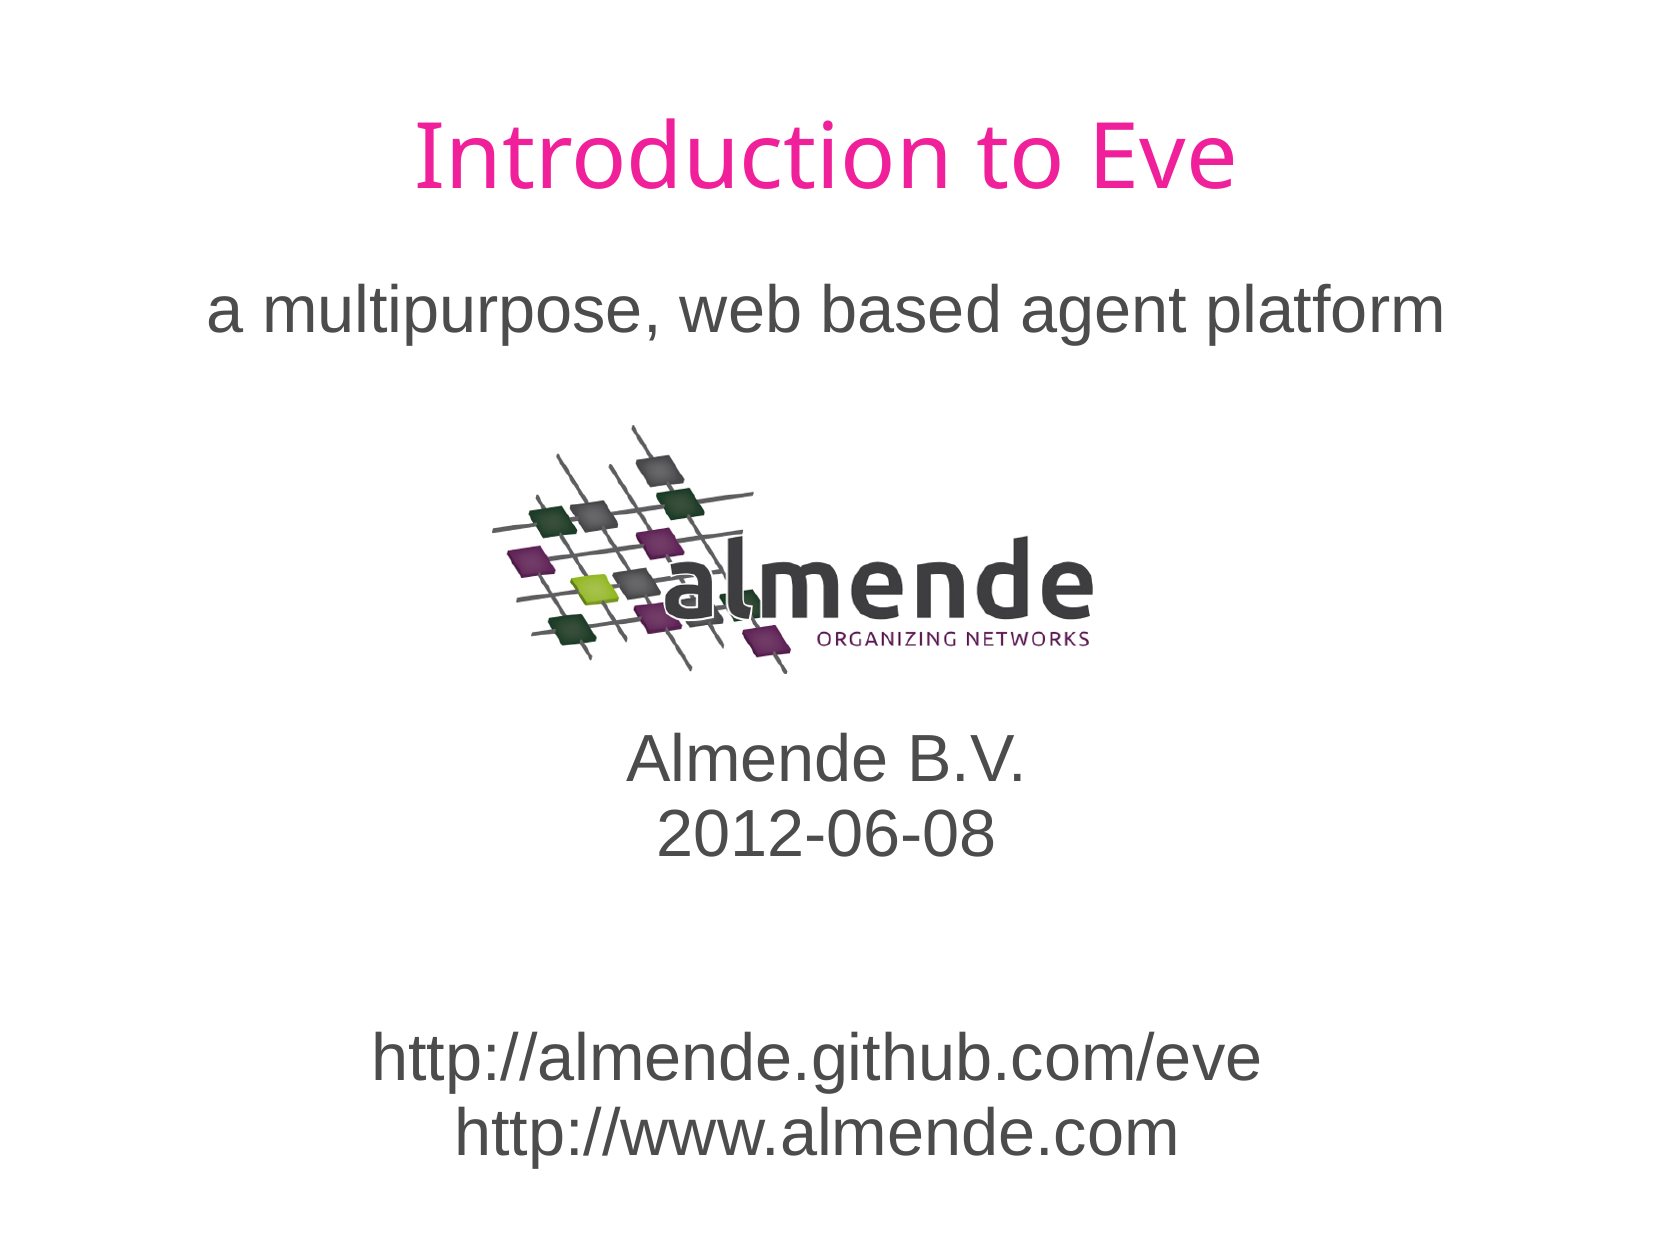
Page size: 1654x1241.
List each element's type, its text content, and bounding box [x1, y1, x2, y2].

subtitle a multipurpose, web based agent platform Almende B.V. 2012-06-08 http://almende.github.com/eve http://www.almende.com [82, 272, 1571, 1241]
picture [492, 425, 1217, 674]
title Introduction to Eve [82, 49, 1571, 257]
